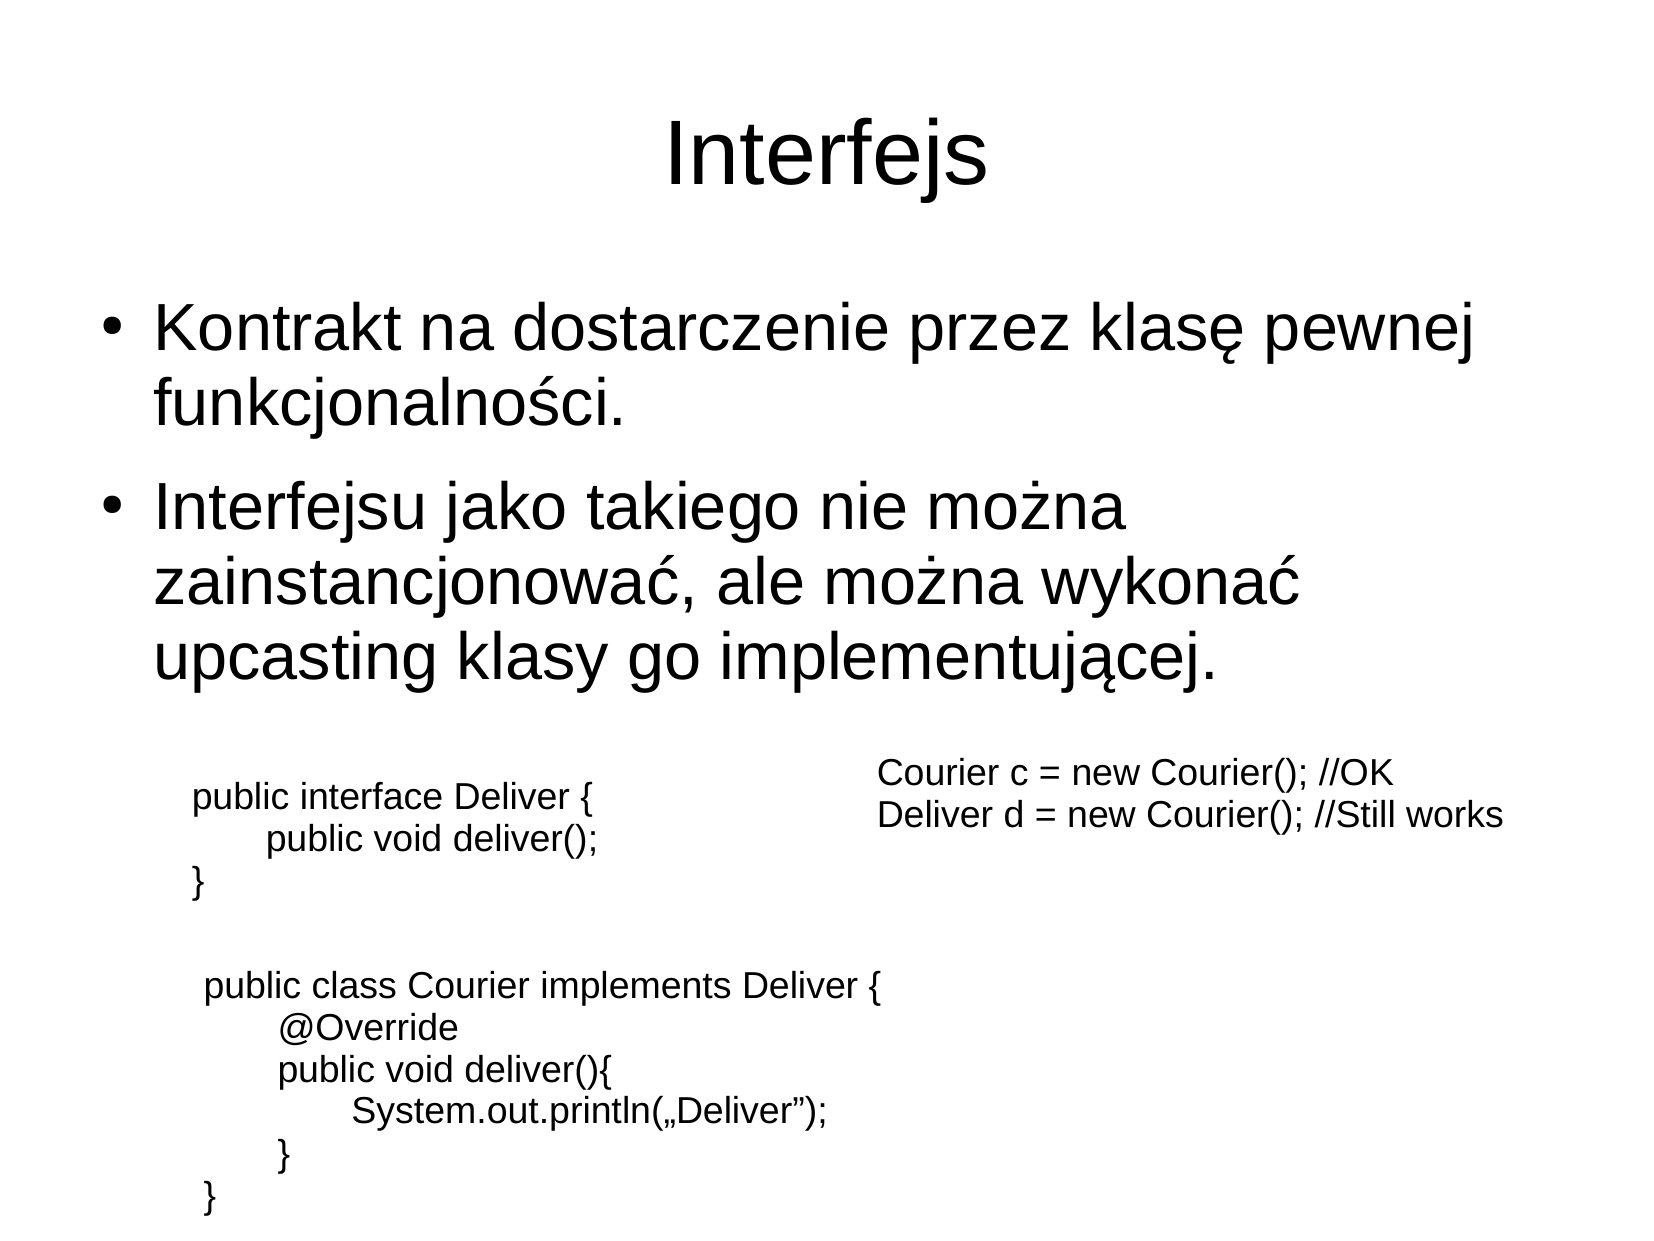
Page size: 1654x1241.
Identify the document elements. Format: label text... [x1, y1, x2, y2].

text_box Courier c = new Courier(); //OK Deliver d = new Courier(); //Still works [862, 744, 1560, 843]
text_box public class Courier implements Deliver { @Override public void deliver(){ System.out.println(„Deliver”); } } [188, 956, 1087, 1224]
text_box public interface Deliver { public void deliver(); } [177, 767, 898, 909]
list Kontrakt na dostarczenie przez klasę pewnej funkcjonalności. Interfejsu jako takiego nie można zainstancjonować, ale można wykonać upcasting klasy go implementującej. [82, 290, 1571, 1010]
title Interfejs [82, 49, 1571, 257]
